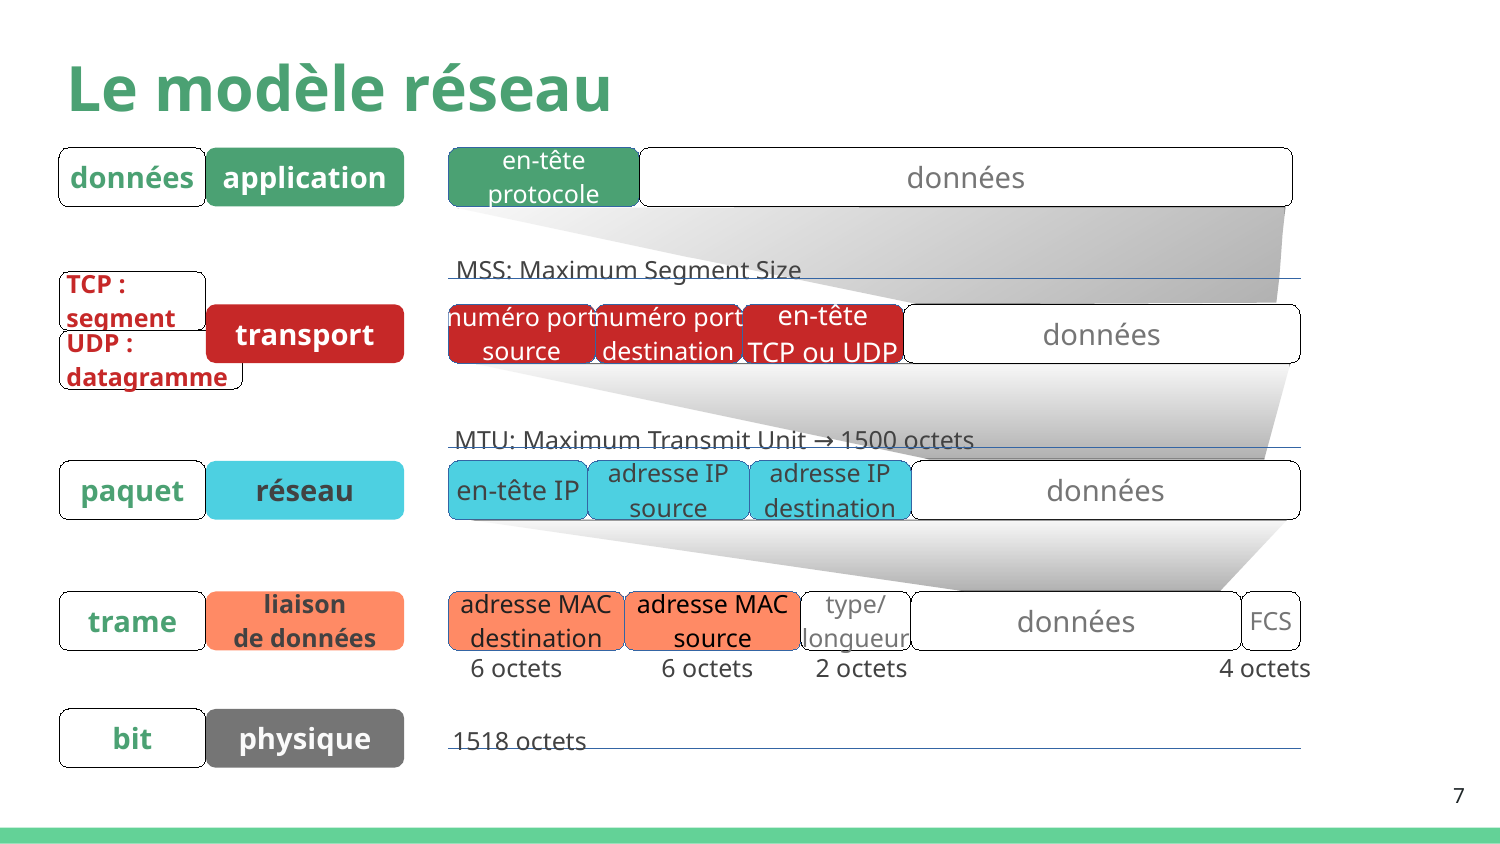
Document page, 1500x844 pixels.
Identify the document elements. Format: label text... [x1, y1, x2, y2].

text_box [457, 206, 1286, 278]
text_box 2 octets [800, 643, 948, 677]
title Le modèle réseau [51, 23, 1449, 117]
text_box données [639, 147, 1293, 207]
text_box numéro port destination [595, 304, 743, 364]
text_box données [903, 304, 1301, 364]
text_box en-tête TCP ou UDP [742, 304, 904, 364]
text_box adresse IP destination [749, 460, 912, 519]
text_box en-tête protocole [448, 147, 639, 207]
text_box physique [206, 708, 405, 768]
text_box [795, 279, 1280, 304]
text_box [878, 448, 1268, 460]
text_box adresse IP source [587, 460, 750, 519]
text_box FCS [1241, 591, 1301, 643]
slide_number <numéro> [1389, 764, 1480, 830]
text_box [476, 363, 1291, 415]
text_box 6 octets [455, 650, 603, 683]
text_box paquet [59, 460, 206, 520]
text_box liaison de données [206, 591, 405, 651]
text_box MSS: Maximum Segment Size [441, 245, 827, 279]
text_box en-tête IP [448, 460, 588, 520]
text_box type/ longueur [800, 591, 911, 643]
text_box bit [59, 708, 206, 768]
text_box TCP : segment [59, 271, 206, 330]
text_box transport [205, 304, 405, 364]
text_box [468, 519, 1288, 592]
text_box données [911, 460, 1301, 520]
text_box 4 octets [1204, 643, 1352, 683]
text_box UDP : datagramme [59, 330, 243, 390]
text_box données [910, 591, 1241, 651]
text_box 6 octets [646, 643, 794, 677]
text_box réseau [206, 460, 405, 520]
text_box numéro port source [448, 304, 596, 364]
text_box MTU: Maximum Transmit Unit → 1500 octets [439, 415, 1294, 448]
text_box application [206, 147, 405, 207]
text_box données [58, 147, 206, 207]
text_box 1518 octets [437, 716, 812, 764]
text_box trame [59, 591, 206, 651]
text_box adresse MAC source [625, 591, 801, 651]
text_box adresse MAC destination [448, 591, 625, 651]
